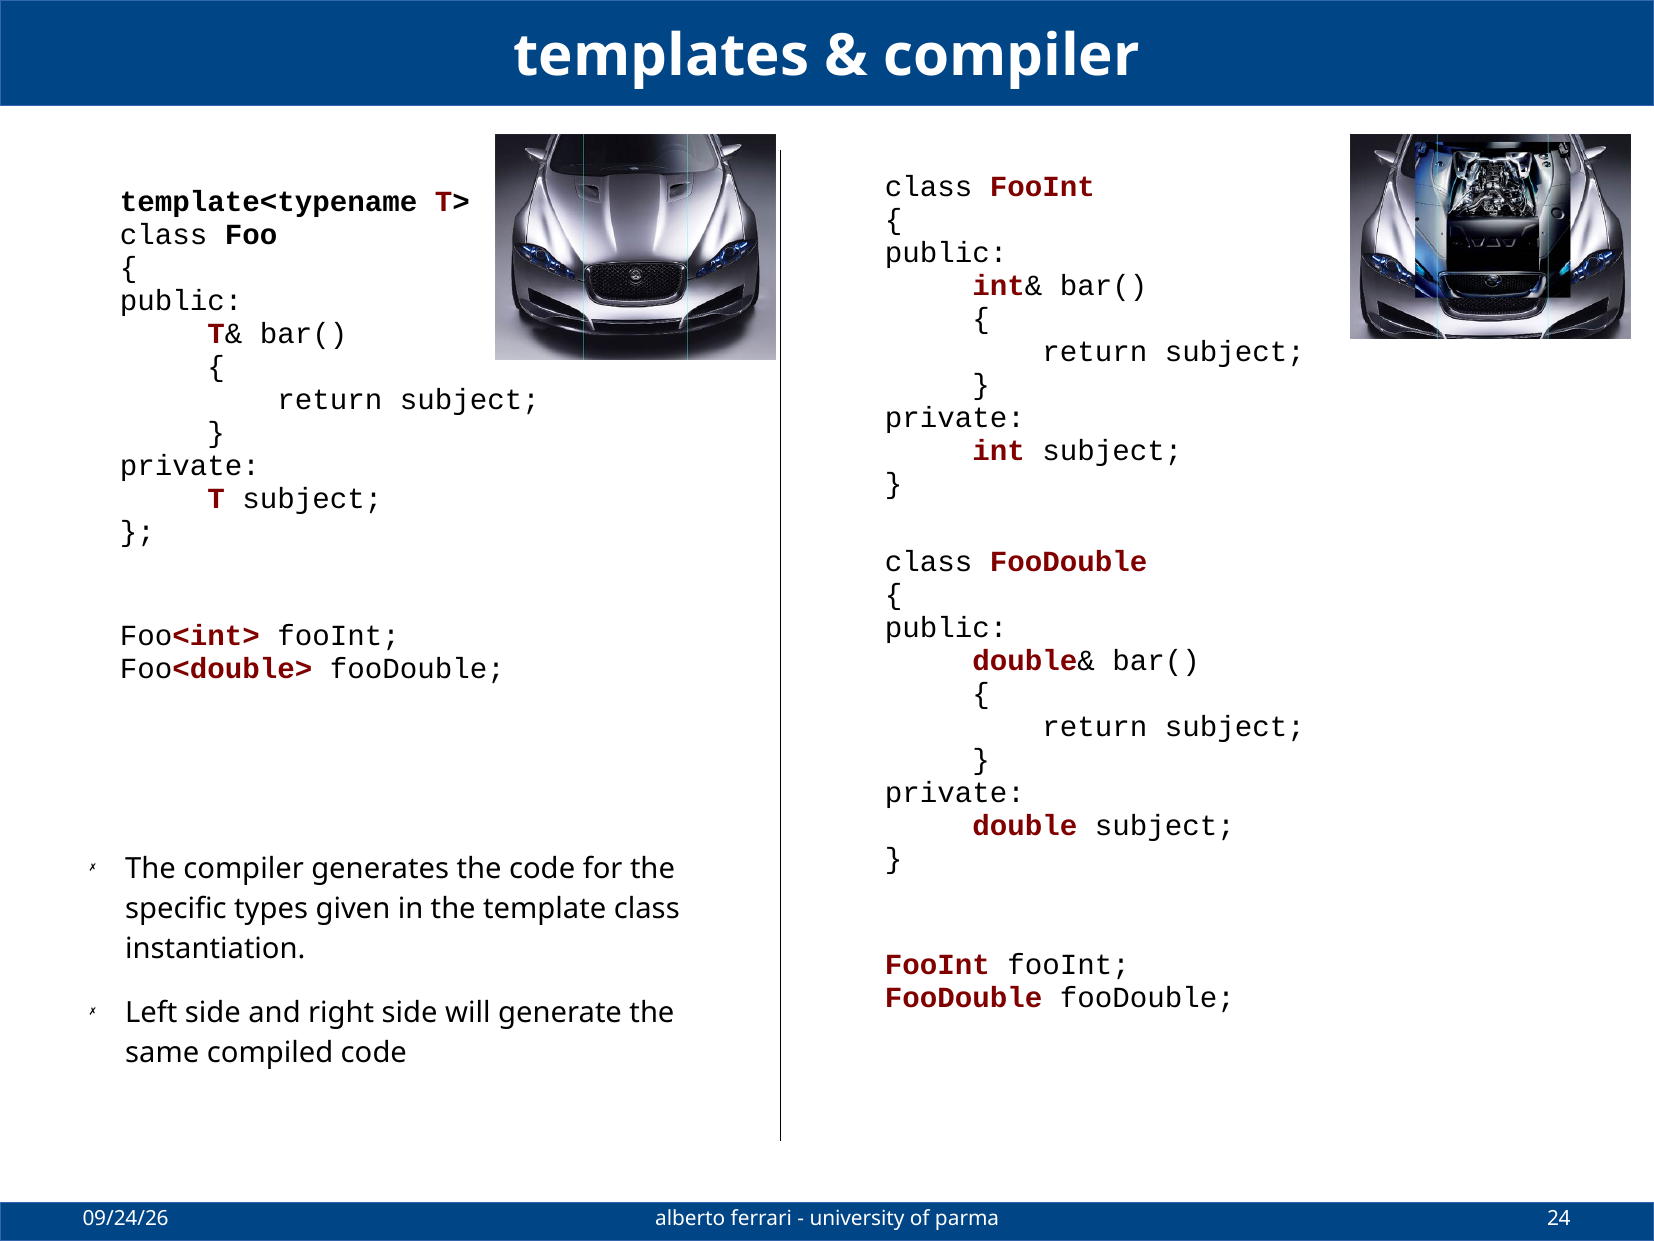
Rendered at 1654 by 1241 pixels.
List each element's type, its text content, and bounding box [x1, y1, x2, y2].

text_box Foo<int> fooInt; Foo<double> fooDouble; [105, 614, 566, 708]
text_box The compiler generates the code for the specific types given in the template class instantiation. Left side and right side will generate the same compiled code [75, 840, 721, 1095]
text_box class FooDouble { public: double& bar() { return subject; } private: double subject; } [870, 540, 1378, 948]
text_box class FooInt { public: int& bar() { return subject; } private: int subject; } [870, 165, 1378, 540]
text_box template<typename T> class Foo { public: T& bar() { return subject; } private: T subject; }; [105, 180, 620, 625]
title templates & compiler [0, 0, 1654, 106]
picture [1350, 134, 1631, 339]
picture [495, 134, 776, 361]
text_box FooInt fooInt; FooDouble fooDouble; [870, 943, 1330, 1037]
